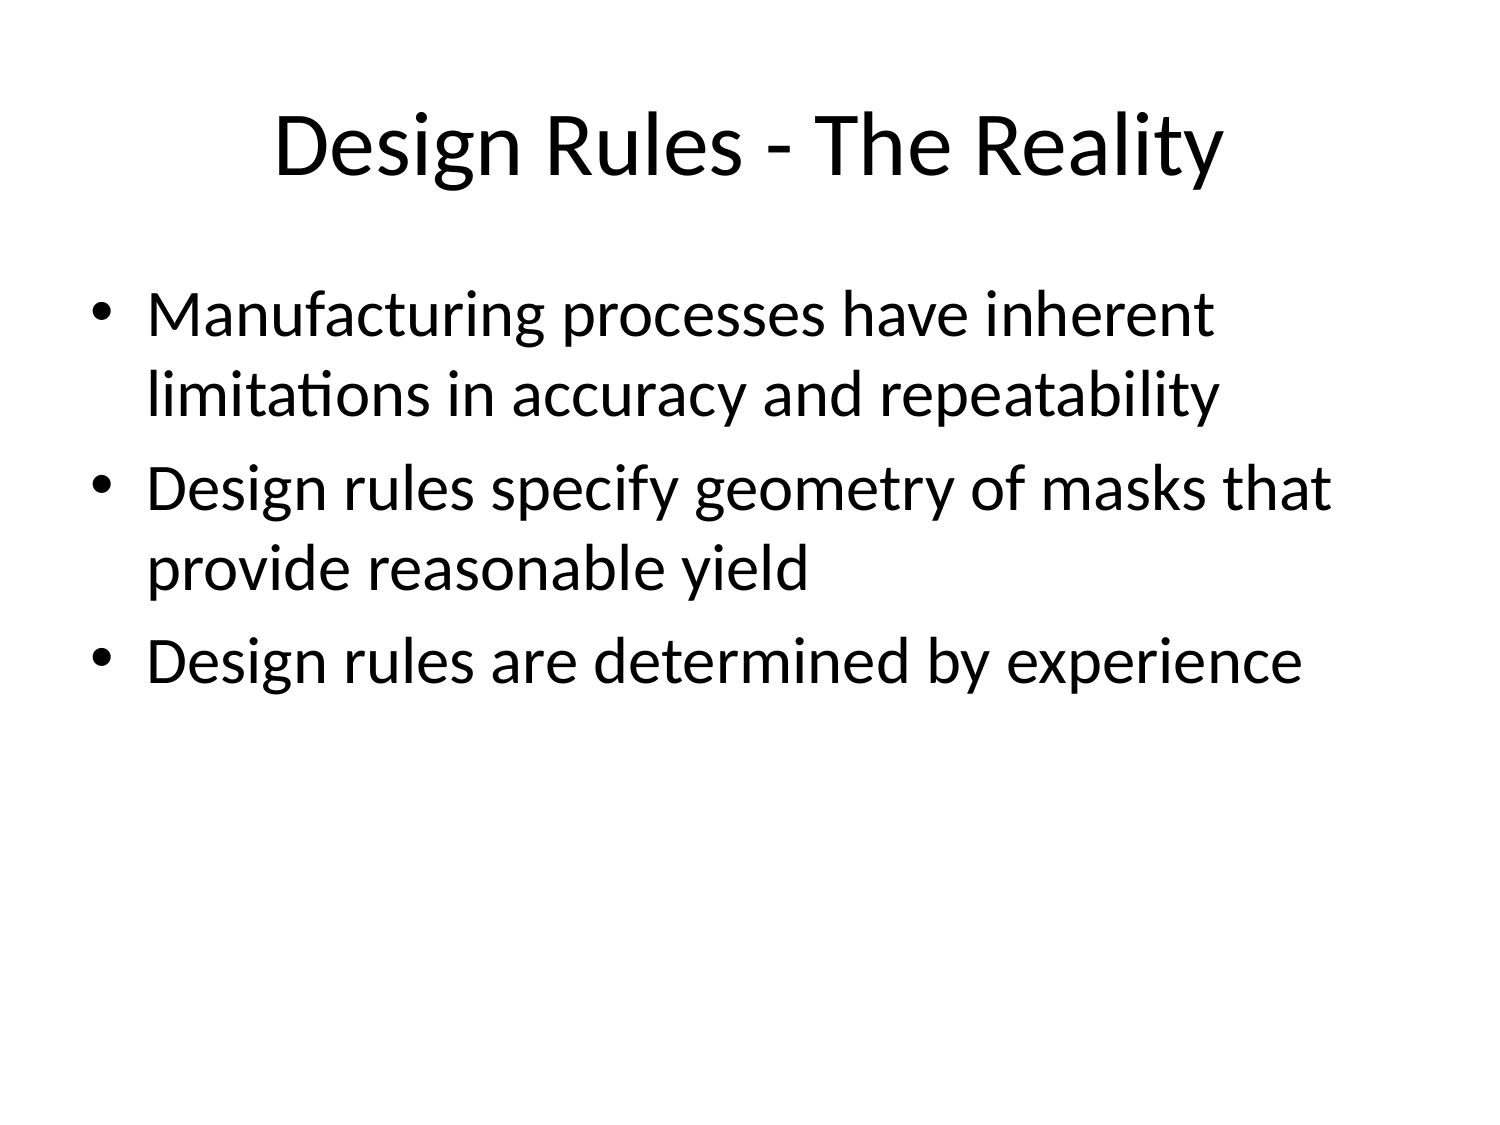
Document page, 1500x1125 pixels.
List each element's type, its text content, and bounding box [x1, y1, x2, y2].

title Design Rules - The Reality [75, 45, 1425, 233]
list Manufacturing processes have inherent limitations in accuracy and repeatability Design rules specify geometry of masks that provide reasonable yield Design rules are determined by experience [75, 262, 1425, 1005]
